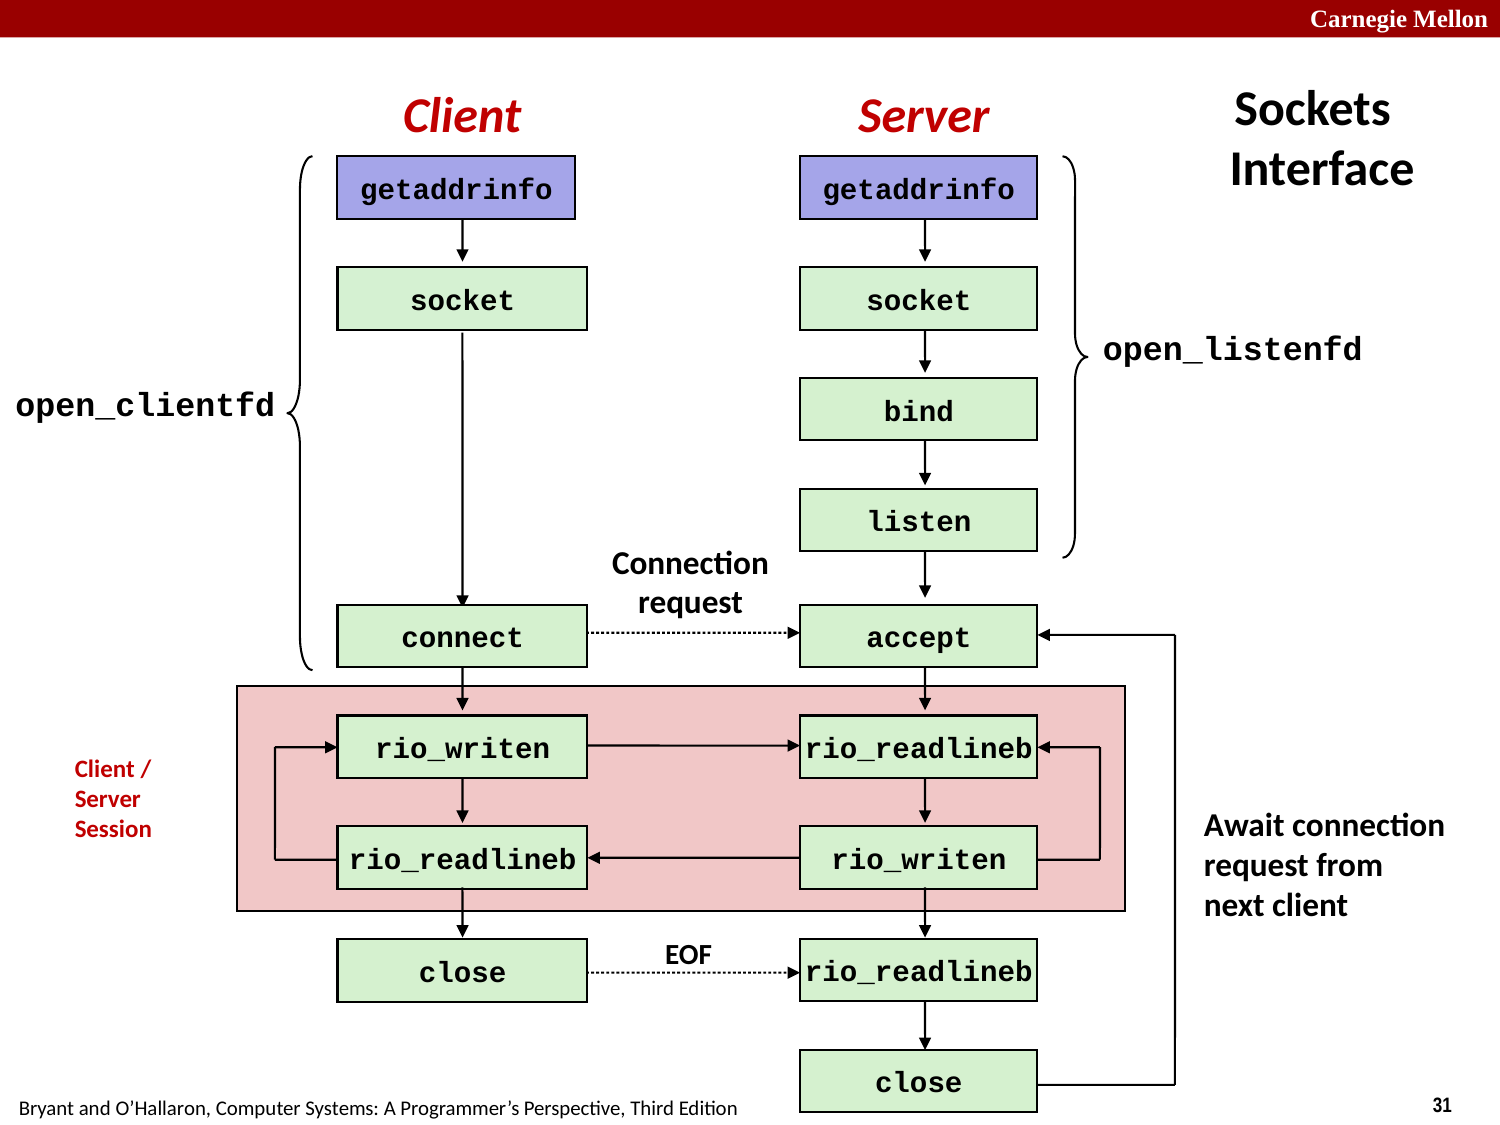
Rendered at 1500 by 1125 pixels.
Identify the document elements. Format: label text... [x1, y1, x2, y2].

text_box EOF [650, 927, 728, 978]
text_box rio_readlineb [799, 715, 1038, 778]
title Sockets Interface [1137, 37, 1488, 234]
text_box Await connection request from next client [1189, 796, 1461, 931]
text_box getaddrinfo [337, 156, 575, 219]
text_box [464, 859, 923, 911]
text_box socket [799, 267, 1038, 330]
text_box connect [337, 604, 588, 668]
text_box rio_writen [799, 826, 1038, 889]
text_box rio_writen [337, 715, 588, 778]
text_box Connection request [597, 533, 785, 629]
text_box Client [388, 74, 537, 150]
text_box listen [799, 488, 1038, 552]
text_box rio_readlineb [337, 826, 588, 889]
text_box open_clientfd [0, 375, 291, 430]
text_box socket [337, 267, 588, 330]
text_box rio_readlineb [799, 938, 1038, 1002]
text_box [237, 685, 1125, 911]
text_box Client / Server Session [59, 745, 213, 850]
text_box getaddrinfo [799, 156, 1038, 219]
text_box [276, 747, 1098, 858]
text_box accept [799, 604, 1038, 668]
text_box close [799, 1049, 1038, 1113]
text_box close [337, 939, 588, 1002]
text_box Server [843, 74, 1005, 150]
text_box bind [799, 378, 1038, 441]
text_box open_listenfd [1088, 319, 1378, 375]
